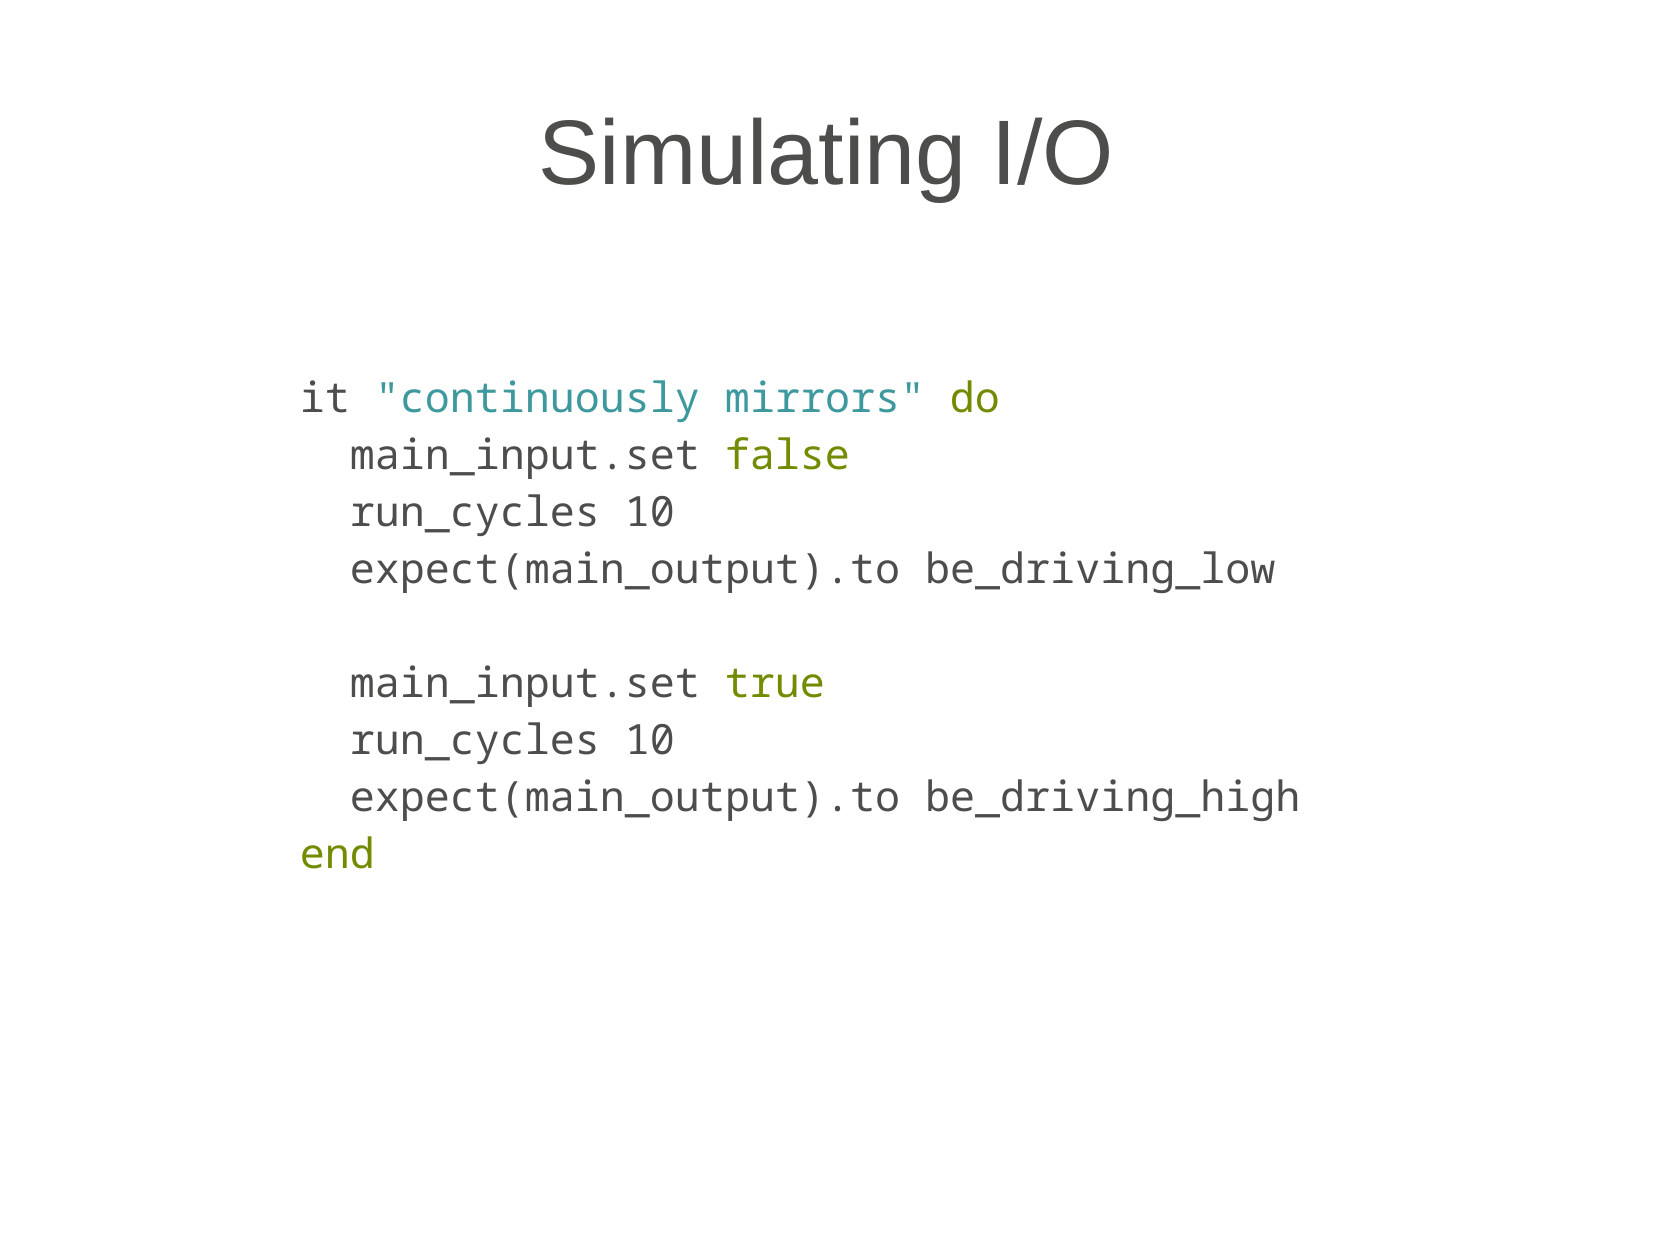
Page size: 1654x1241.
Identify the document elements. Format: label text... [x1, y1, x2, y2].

text_box it "continuously mirrors" do main_input.set false run_cycles 10 expect(main_output).to be_driving_low main_input.set true run_cycles 10 expect(main_output).to be_driving_high end [285, 360, 1473, 901]
title Simulating I/O [82, 49, 1571, 257]
